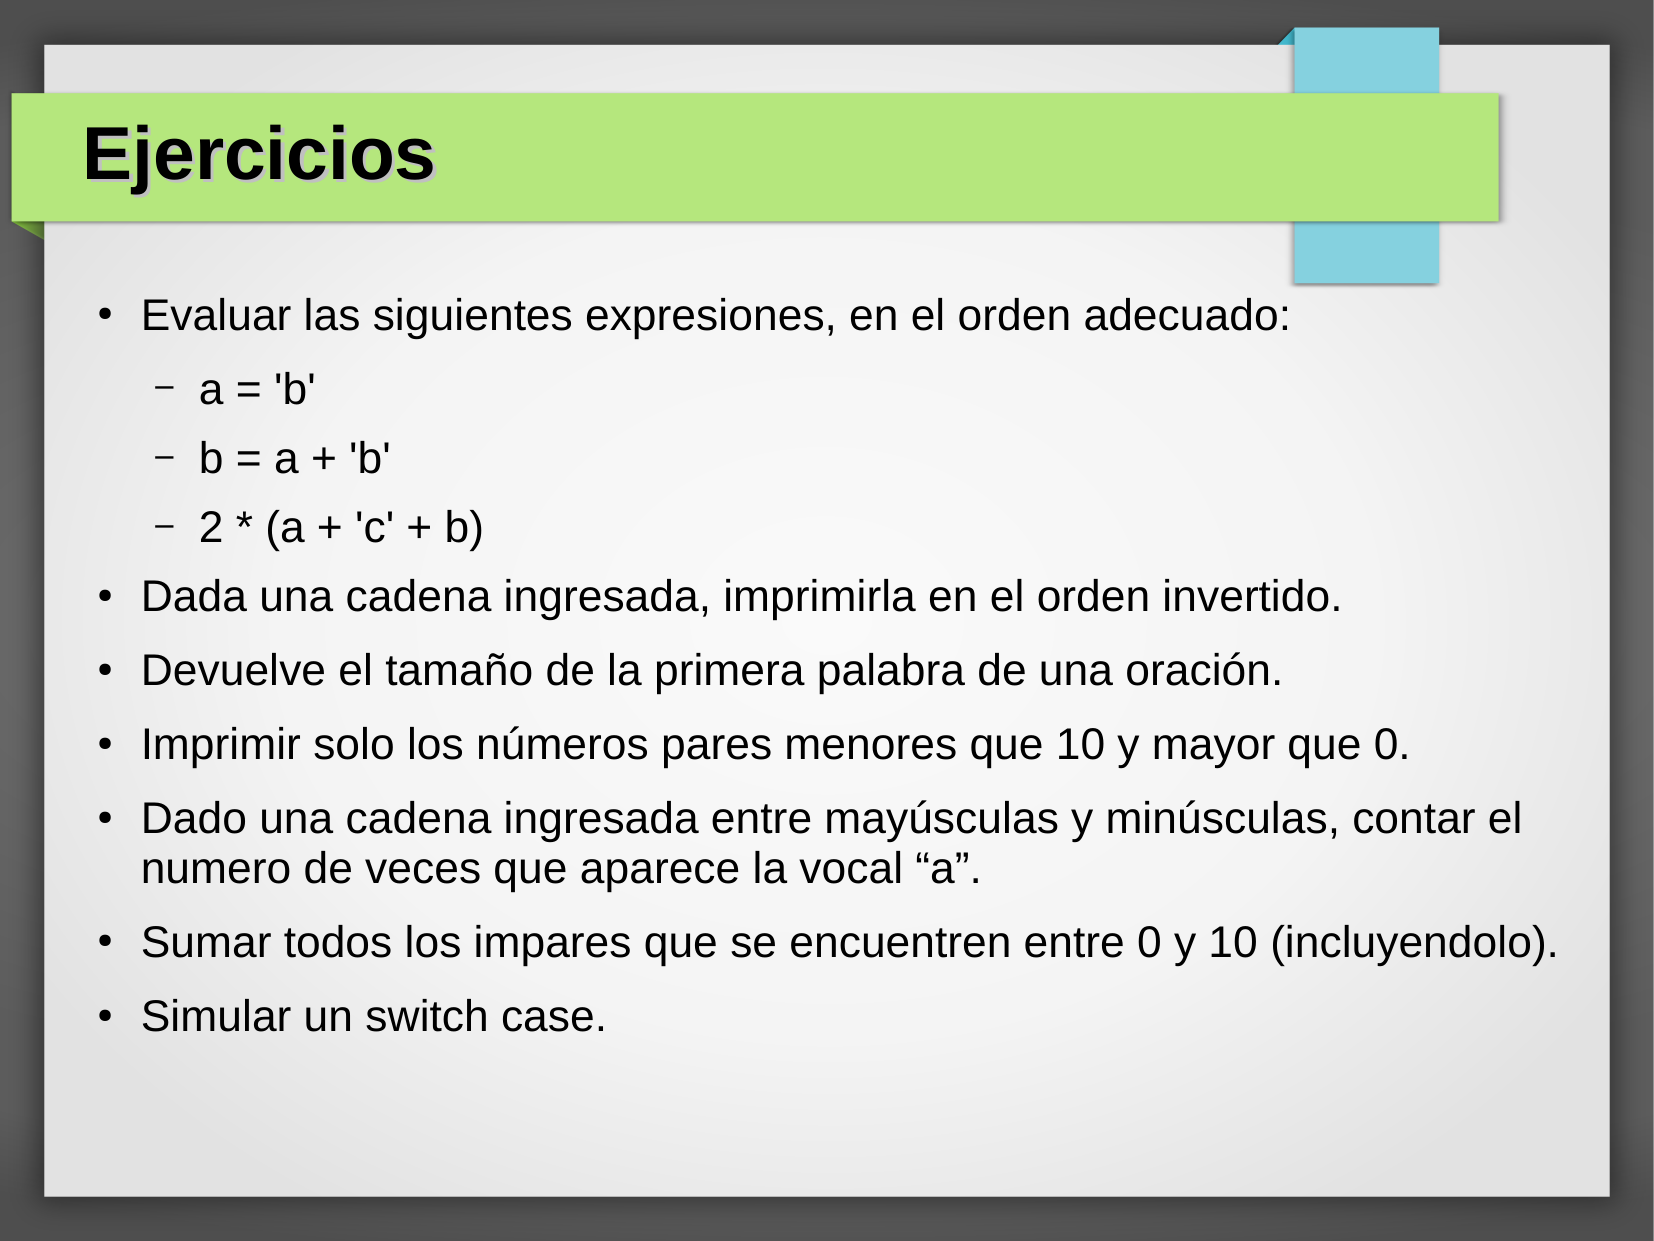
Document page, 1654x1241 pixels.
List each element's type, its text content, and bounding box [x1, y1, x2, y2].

list Evaluar las siguientes expresiones, en el orden adecuado: a = 'b' b = a + 'b' 2 * (a + 'c' + b) Dada una cadena ingresada, imprimirla en el orden invertido. Devuelve el tamaño de la primera palabra de una oración. Imprimir solo los números pares menores que 10 y mayor que 0. Dado una cadena ingresada entre mayúsculas y minúsculas, contar el numero de veces que aparece la vocal “a”. Sumar todos los impares que se encuentren entre 0 y 10 (incluyendolo). Simular un switch case. [82, 290, 1571, 1096]
title Ejercicios [82, 94, 1264, 213]
picture [0, 0, 1654, 1241]
